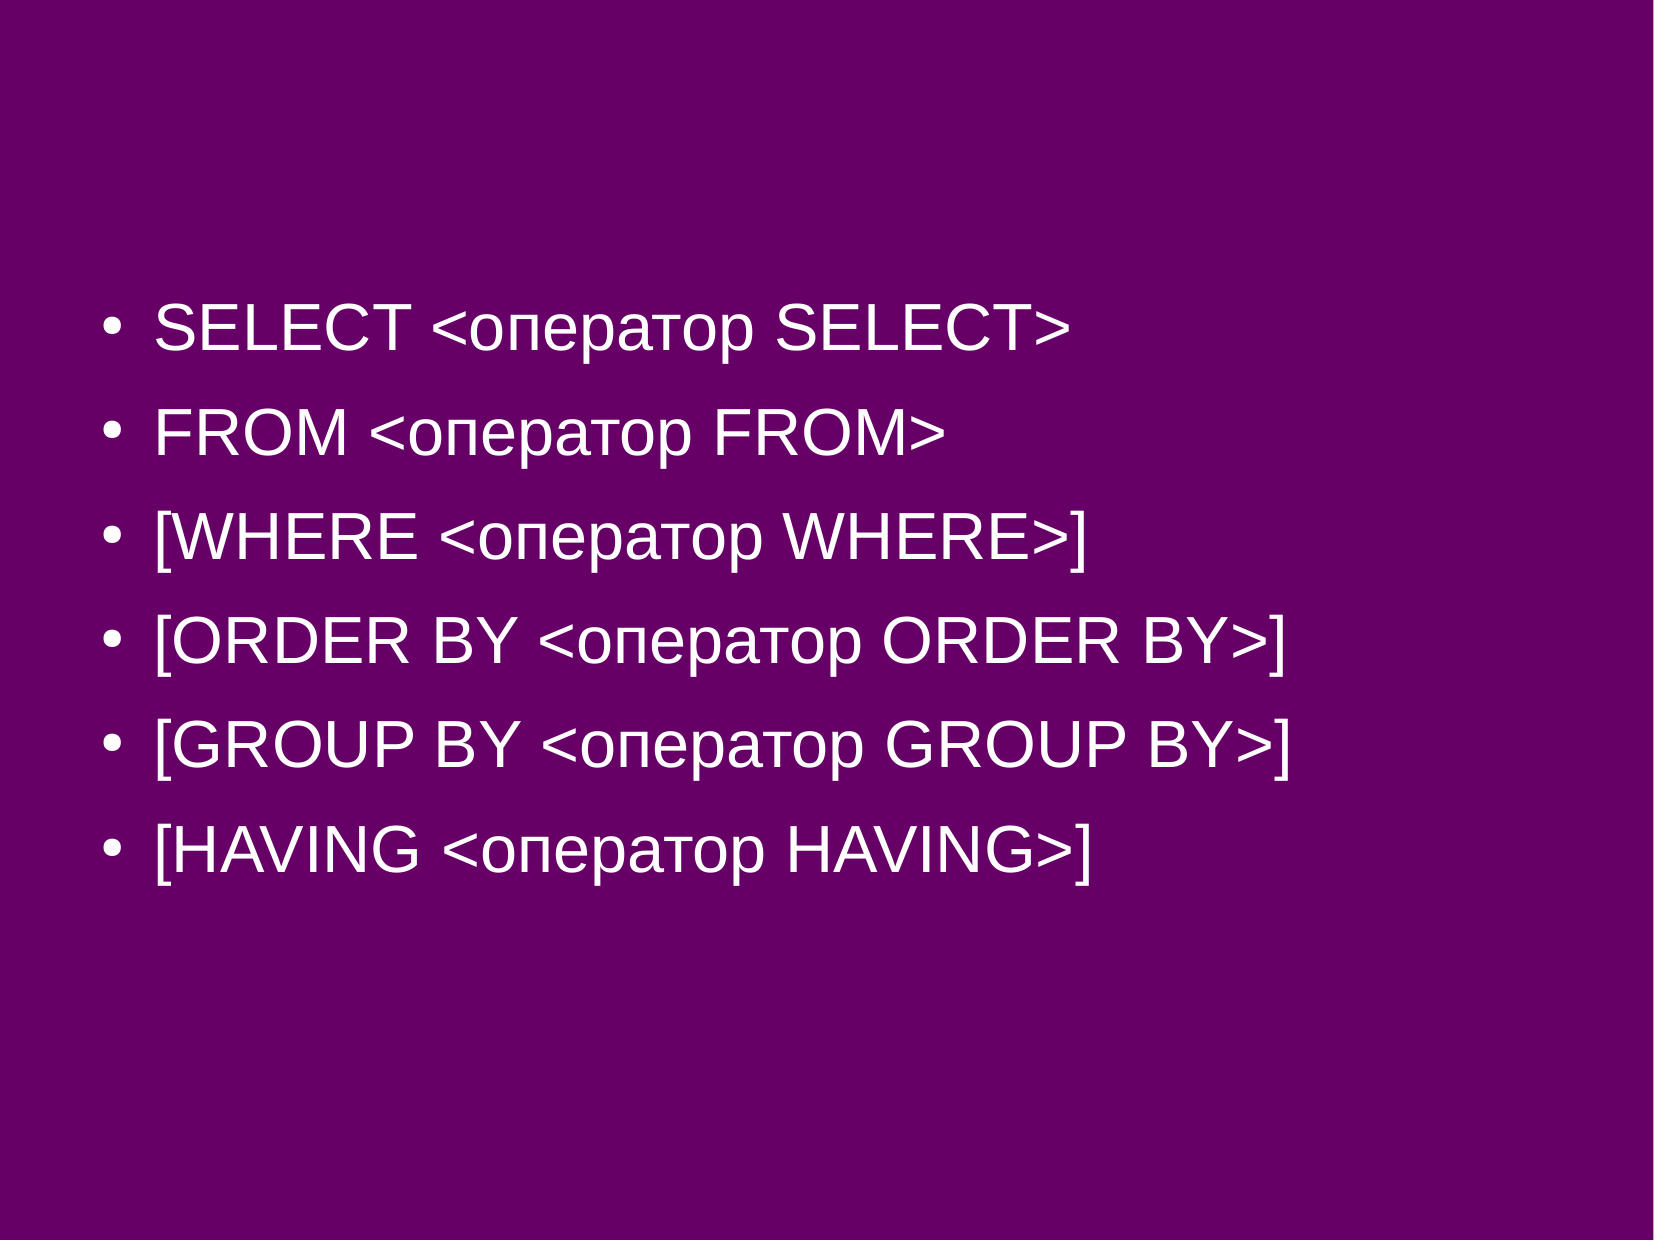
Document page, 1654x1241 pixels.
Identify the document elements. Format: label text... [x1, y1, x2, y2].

list SELECT <оператор SELECT> FROM <оператор FROM> [WHERE <оператор WHERE>] [ORDER BY <оператор ORDER BY>] [GROUP BY <оператор GROUP BY>] [HAVING <оператор HAVING>] [82, 290, 1571, 1010]
